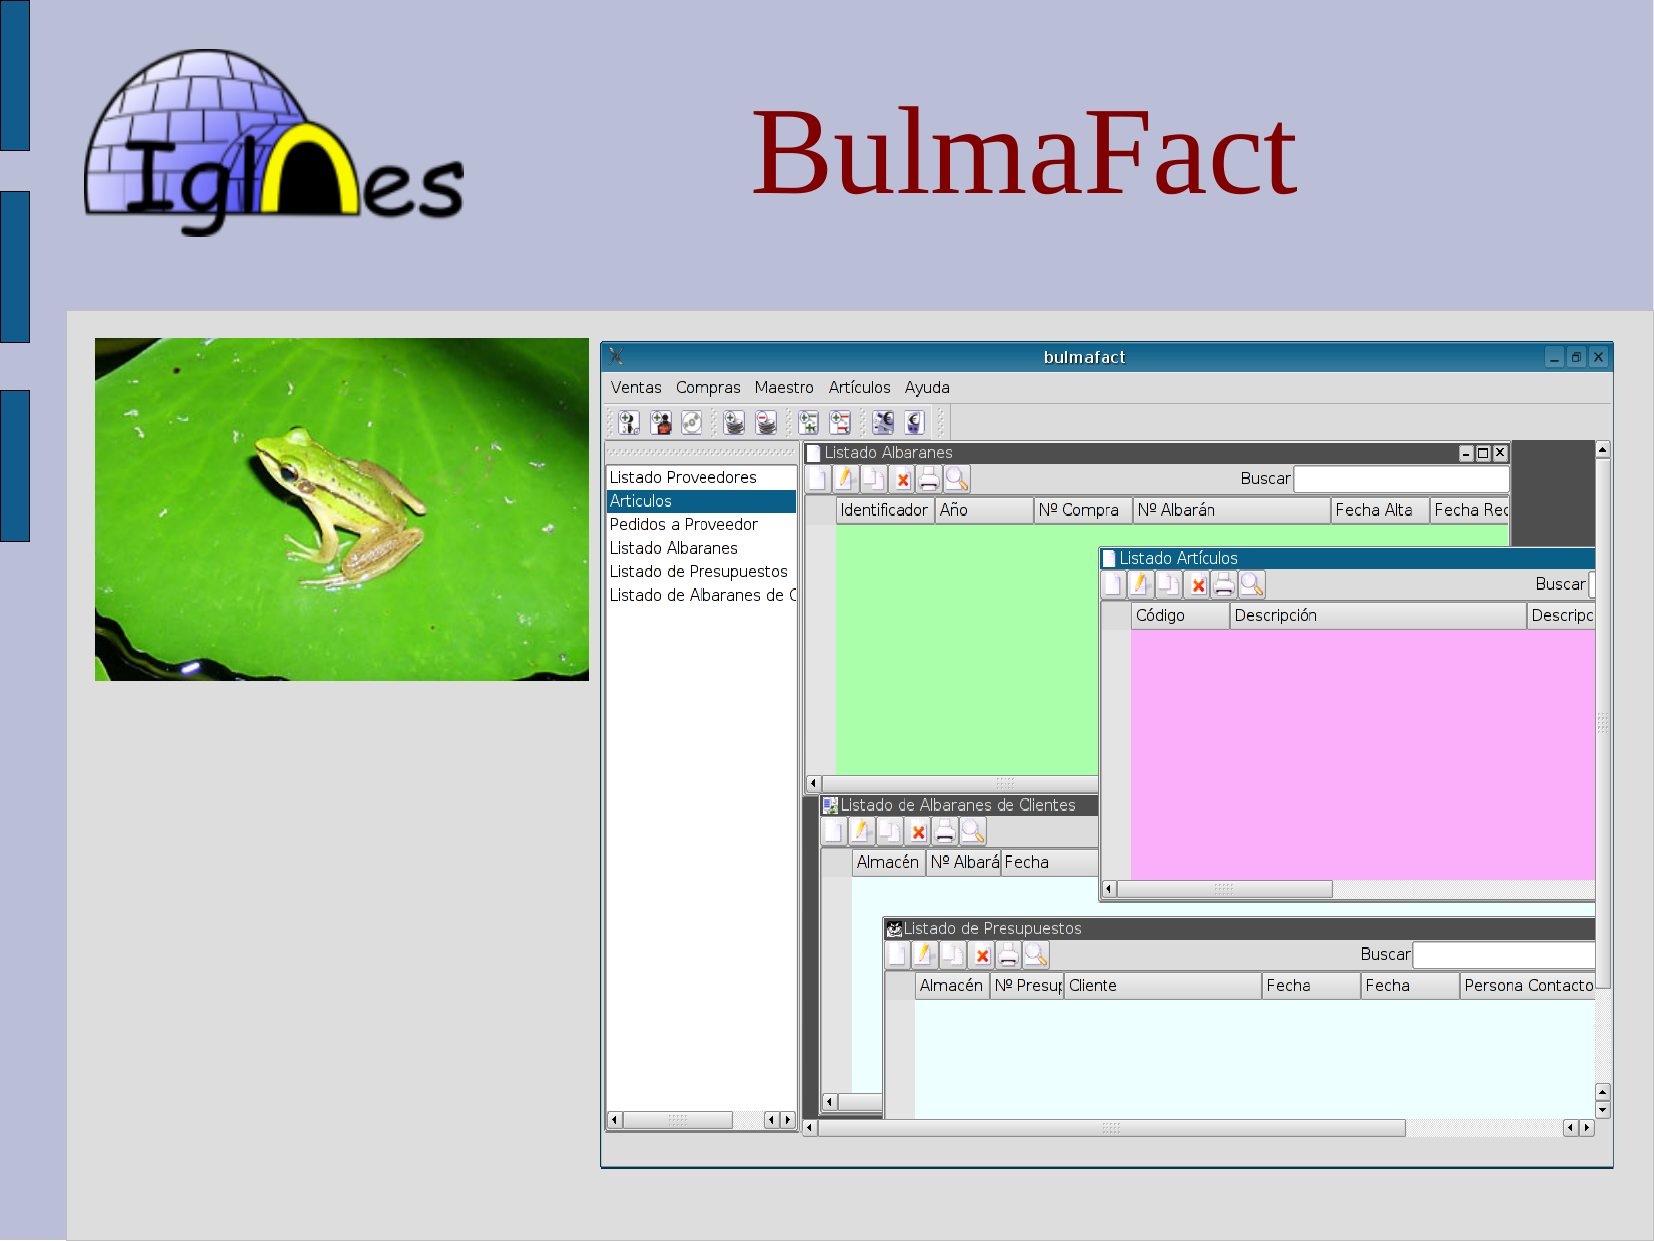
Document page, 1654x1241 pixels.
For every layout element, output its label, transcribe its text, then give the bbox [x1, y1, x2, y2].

text_box BulmaFact [439, 81, 1610, 233]
picture [95, 338, 589, 681]
picture [602, 347, 1614, 1166]
picture [84, 49, 464, 237]
